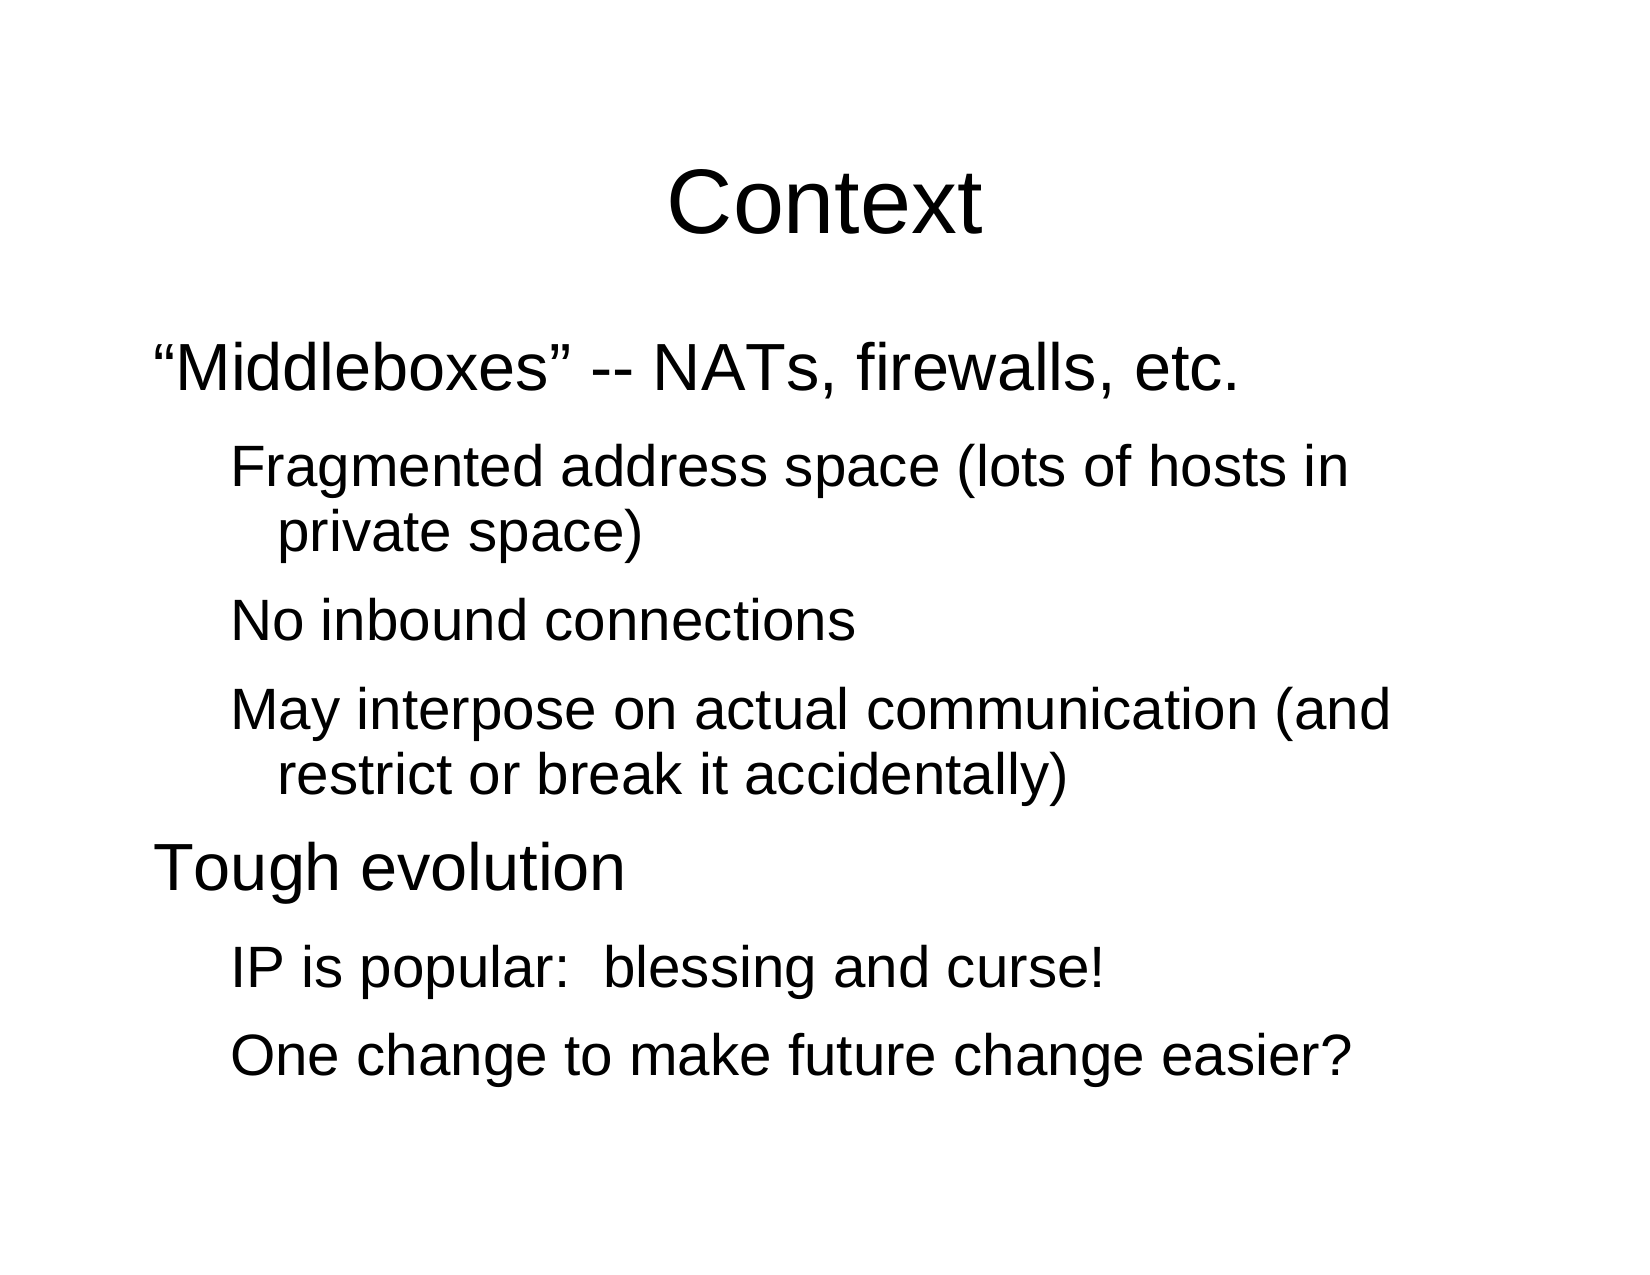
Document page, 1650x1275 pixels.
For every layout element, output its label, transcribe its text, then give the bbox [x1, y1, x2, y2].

list “Middleboxes” -- NATs, firewalls, etc. Fragmented address space (lots of hosts in private space) No inbound connections May interpose on actual communication (and restrict or break it accidentally) Tough evolution IP is popular: blessing and curse! One change to make future change easier? [135, 329, 1515, 1157]
title Context [135, 112, 1515, 291]
